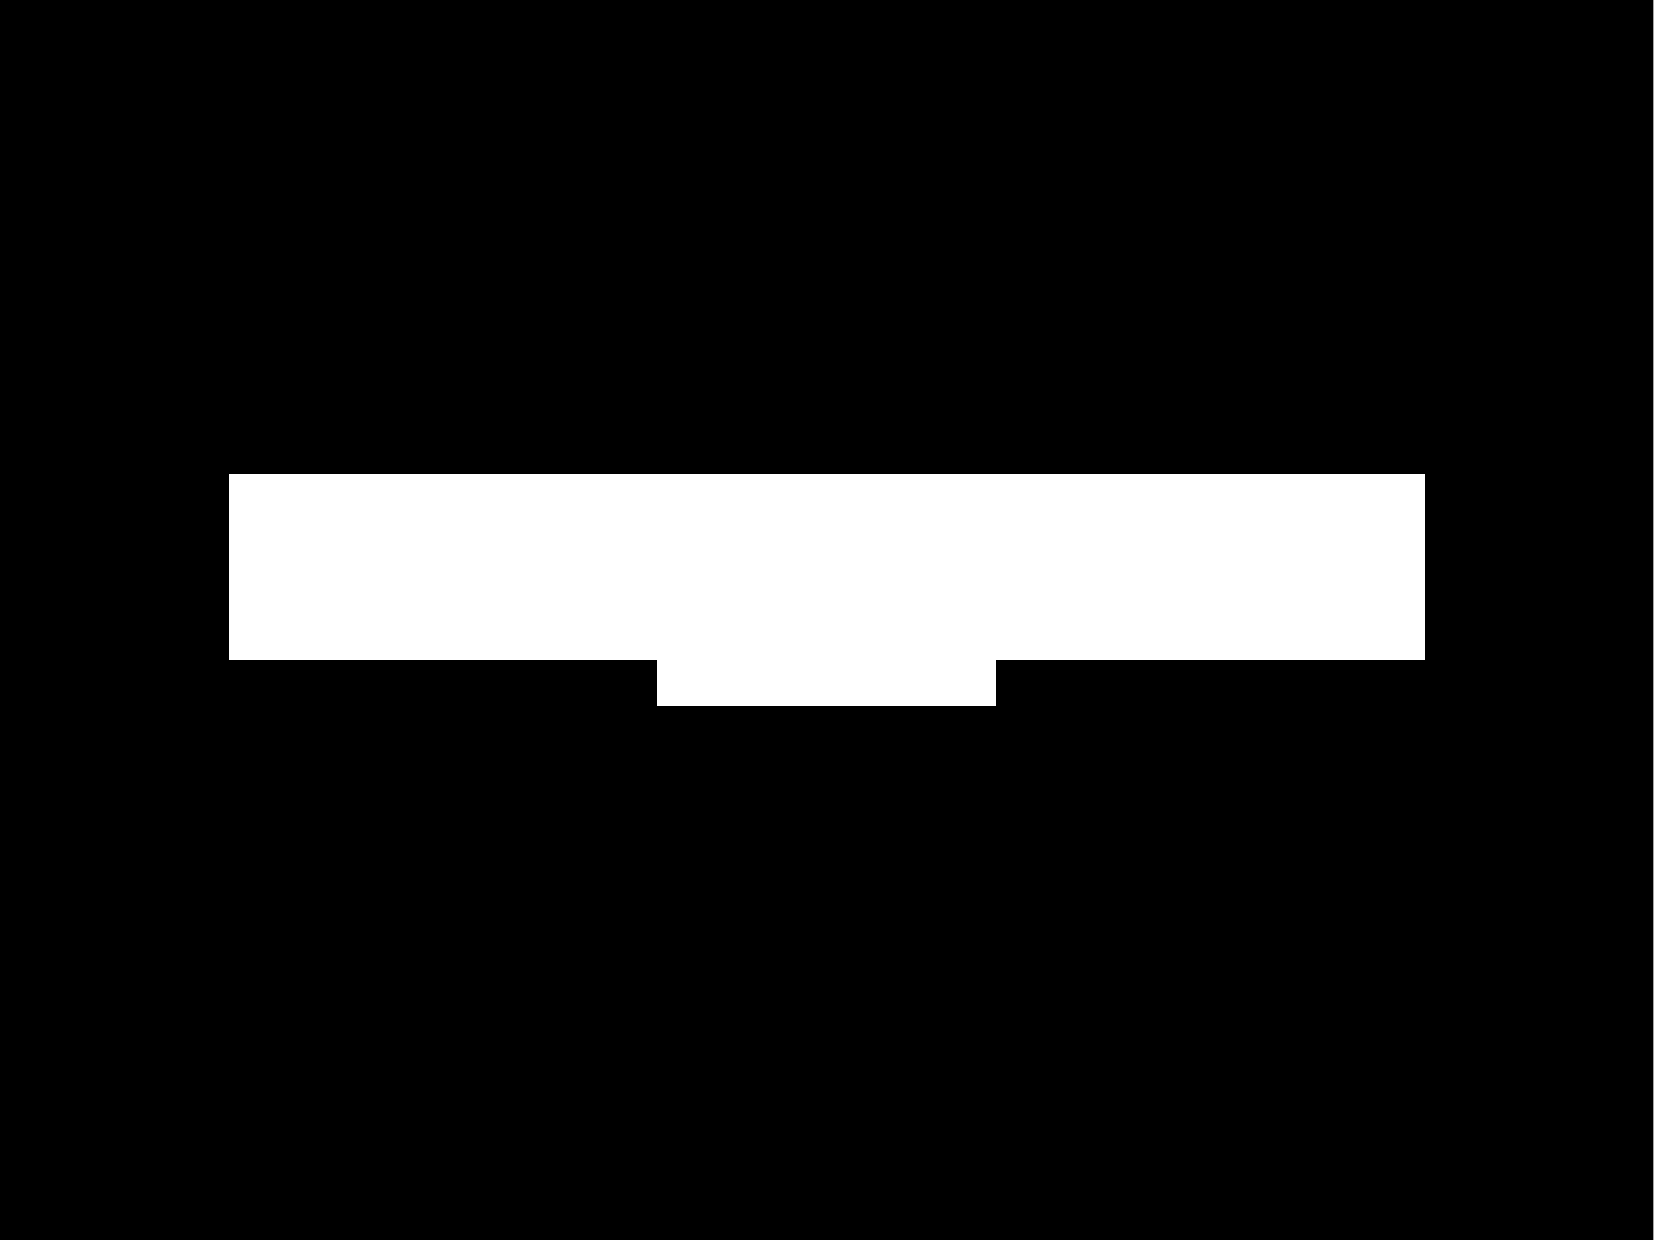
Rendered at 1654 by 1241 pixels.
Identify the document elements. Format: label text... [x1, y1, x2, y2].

subtitle Na Extremidade Marina de Oliveira [82, 49, 1571, 1205]
